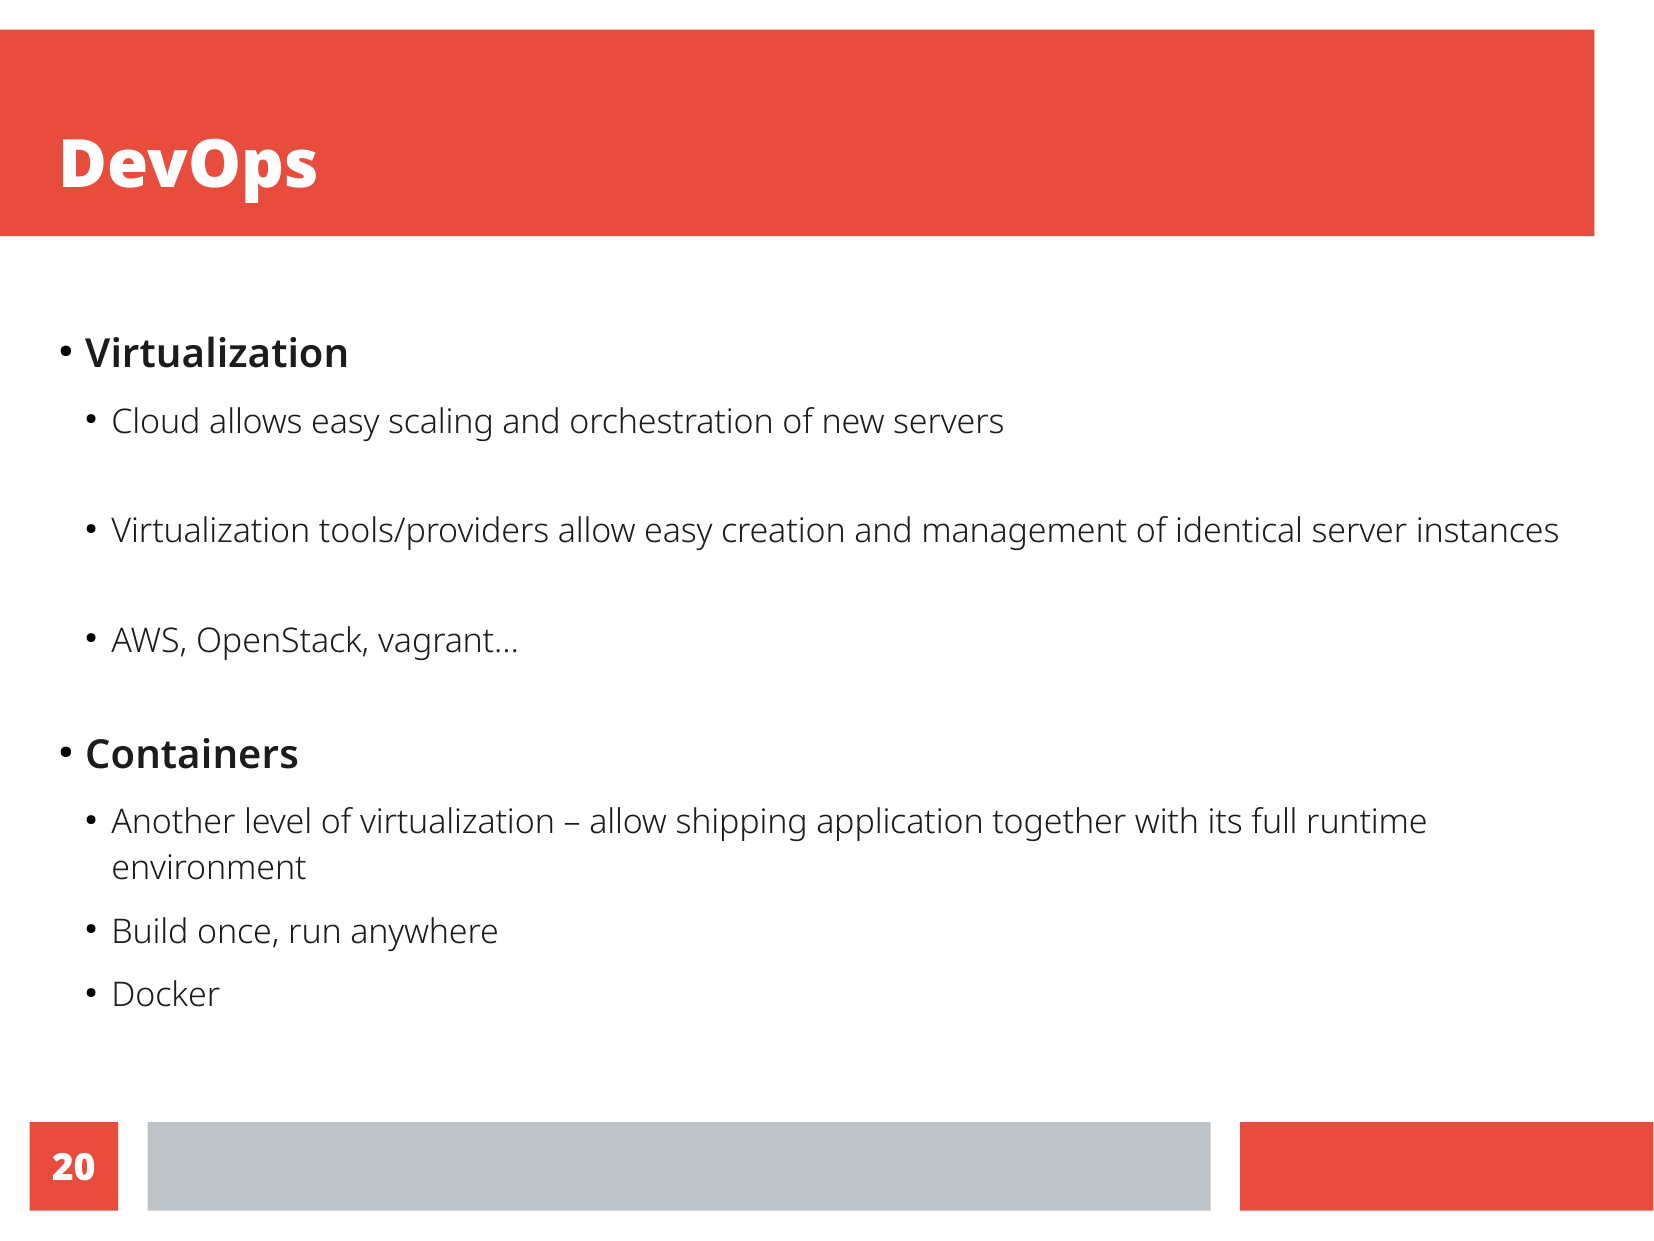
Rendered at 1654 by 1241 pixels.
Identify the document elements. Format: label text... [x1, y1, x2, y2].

list Virtualization Cloud allows easy scaling and orchestration of new servers Virtualization tools/providers allow easy creation and management of identical server instances AWS, OpenStack, vagrant… Containers Another level of virtualization – allow shipping application together with its full runtime environment Build once, run anywhere Docker [59, 324, 1565, 1093]
title DevOps [59, 59, 1595, 207]
